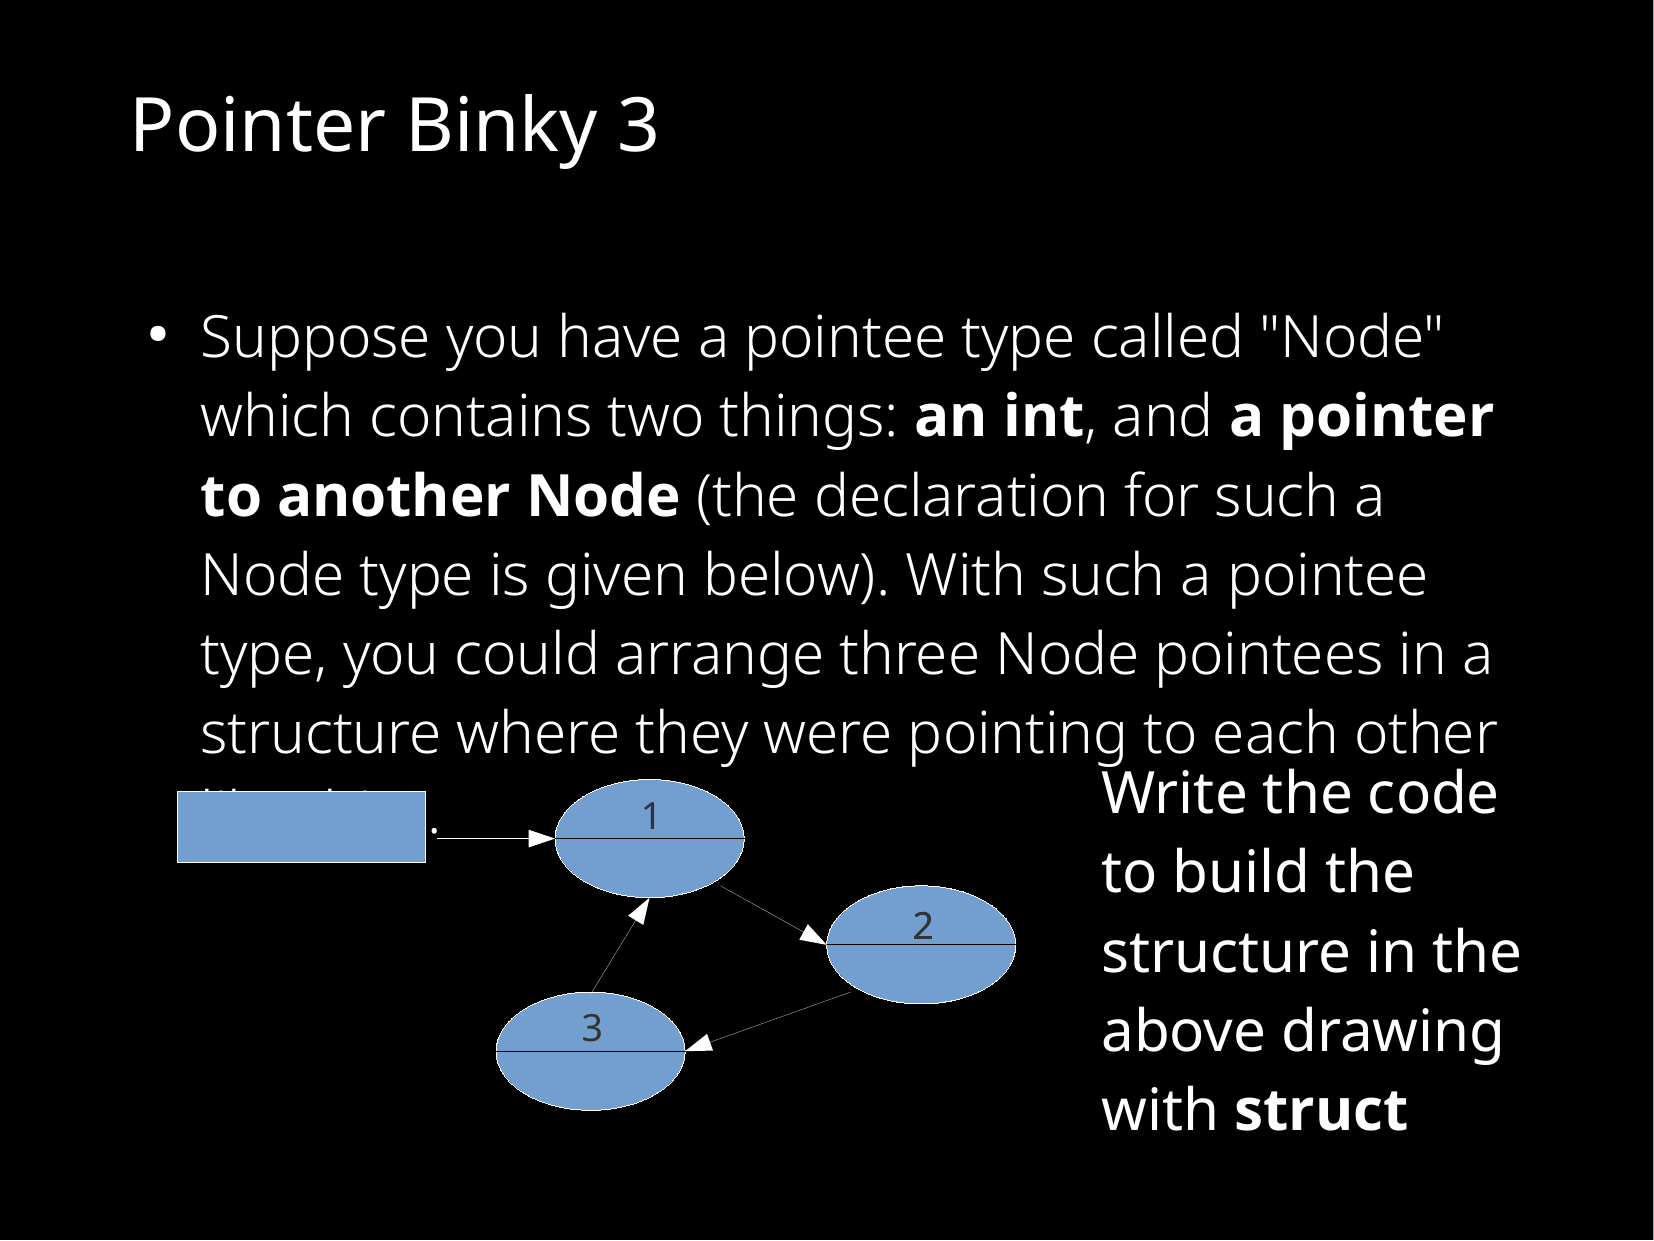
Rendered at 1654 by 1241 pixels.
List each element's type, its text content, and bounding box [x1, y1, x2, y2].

text_box [555, 781, 625, 838]
text_box 1 [625, 781, 677, 839]
text_box [496, 992, 591, 1051]
text_box [496, 1052, 686, 1111]
text_box [677, 782, 745, 838]
text_box 3 [566, 994, 618, 1052]
text_box [826, 885, 1016, 944]
title Pointer Binky 3 [129, 58, 1518, 186]
text_box 2 [897, 891, 949, 949]
text_box Write the code to build the structure in the above drawing with struct [1051, 744, 1548, 1086]
list Suppose you have a pointee type called "Node" which contains two things: an int, and a pointer to another Node (the declaration for such a Node type is given below). With such a pointee type, you could arrange three Node pointees in a structure where they were pointing to each other like this... [129, 295, 1518, 1010]
text_box [177, 791, 426, 863]
text_box [826, 945, 1016, 1004]
text_box [618, 994, 686, 1051]
text_box [555, 839, 745, 898]
